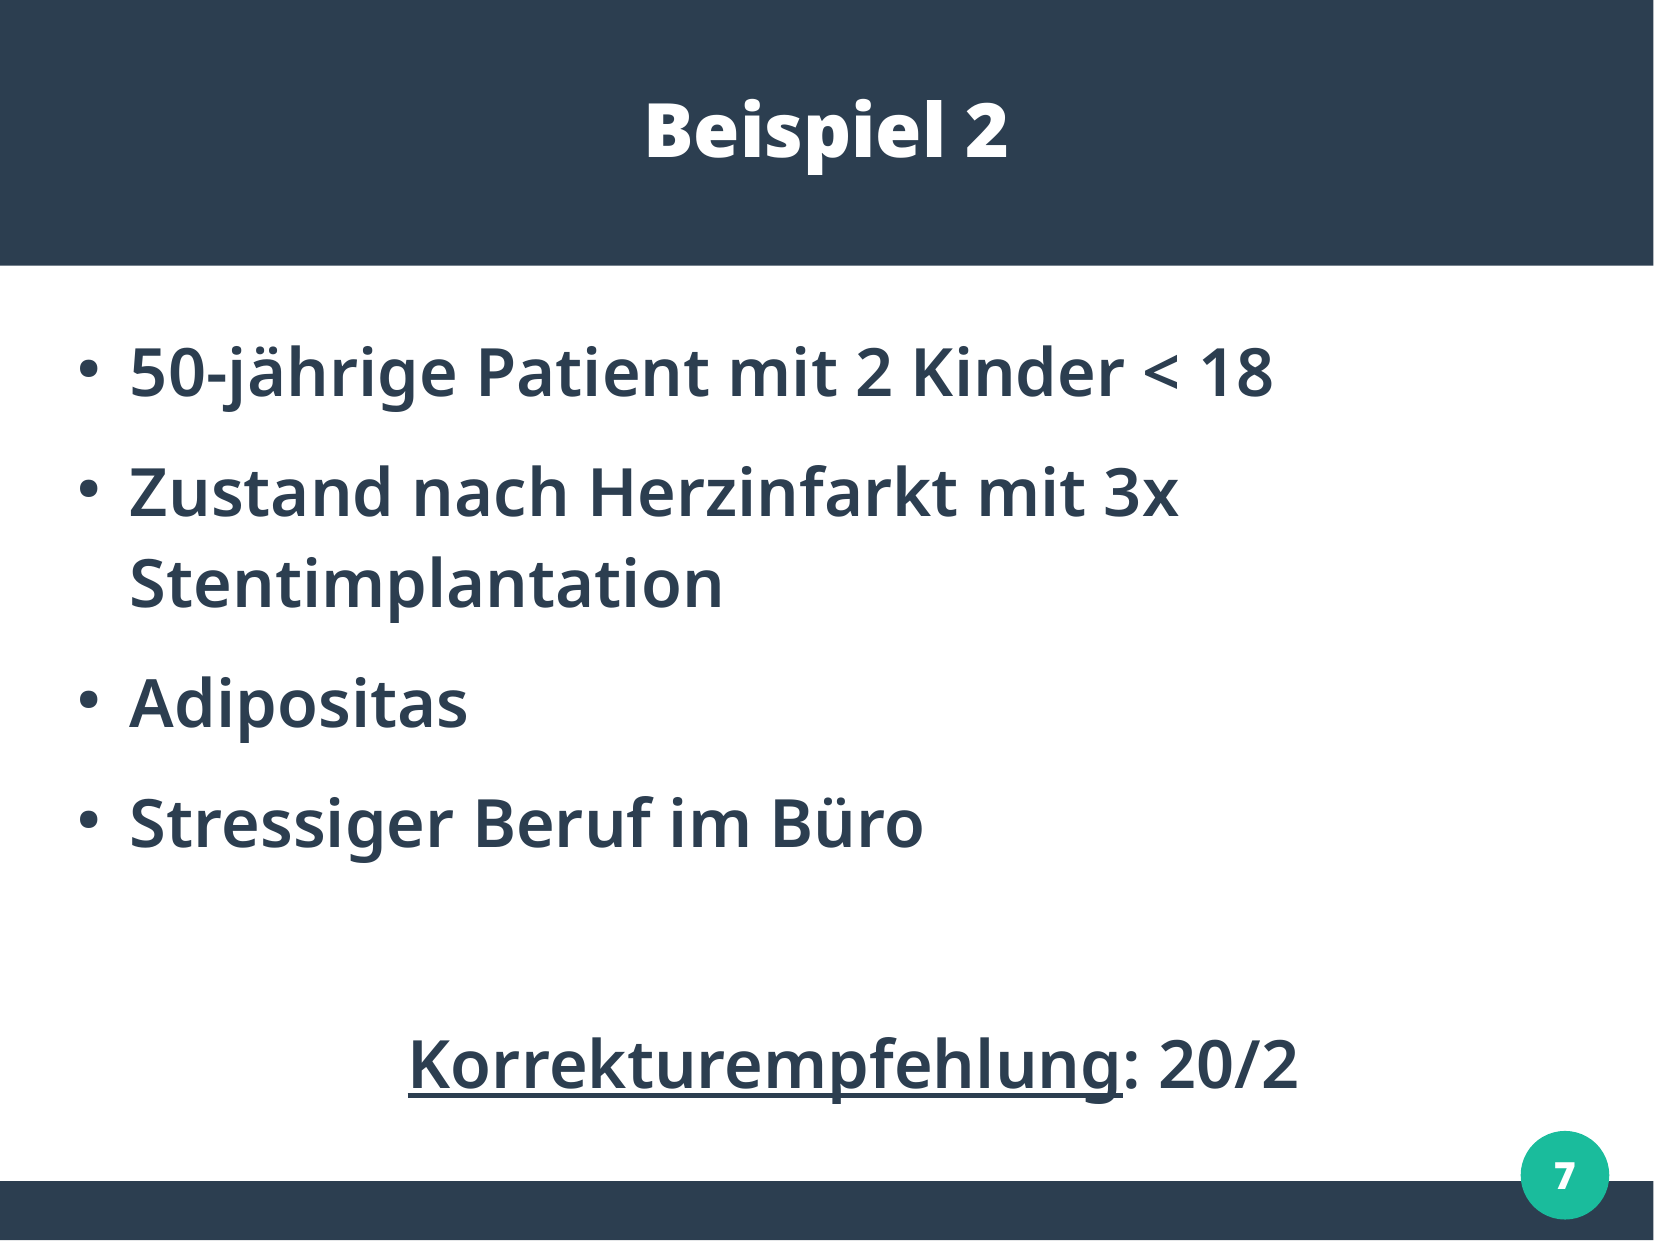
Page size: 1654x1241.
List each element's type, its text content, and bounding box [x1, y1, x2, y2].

title Beispiel 2 [59, 49, 1595, 207]
list 50-jährige Patient mit 2 Kinder < 18 Zustand nach Herzinfarkt mit 3x Stentimplantation Adipositas Stressiger Beruf im Büro Korrekturempfehlung: 20/2 [59, 324, 1595, 1152]
